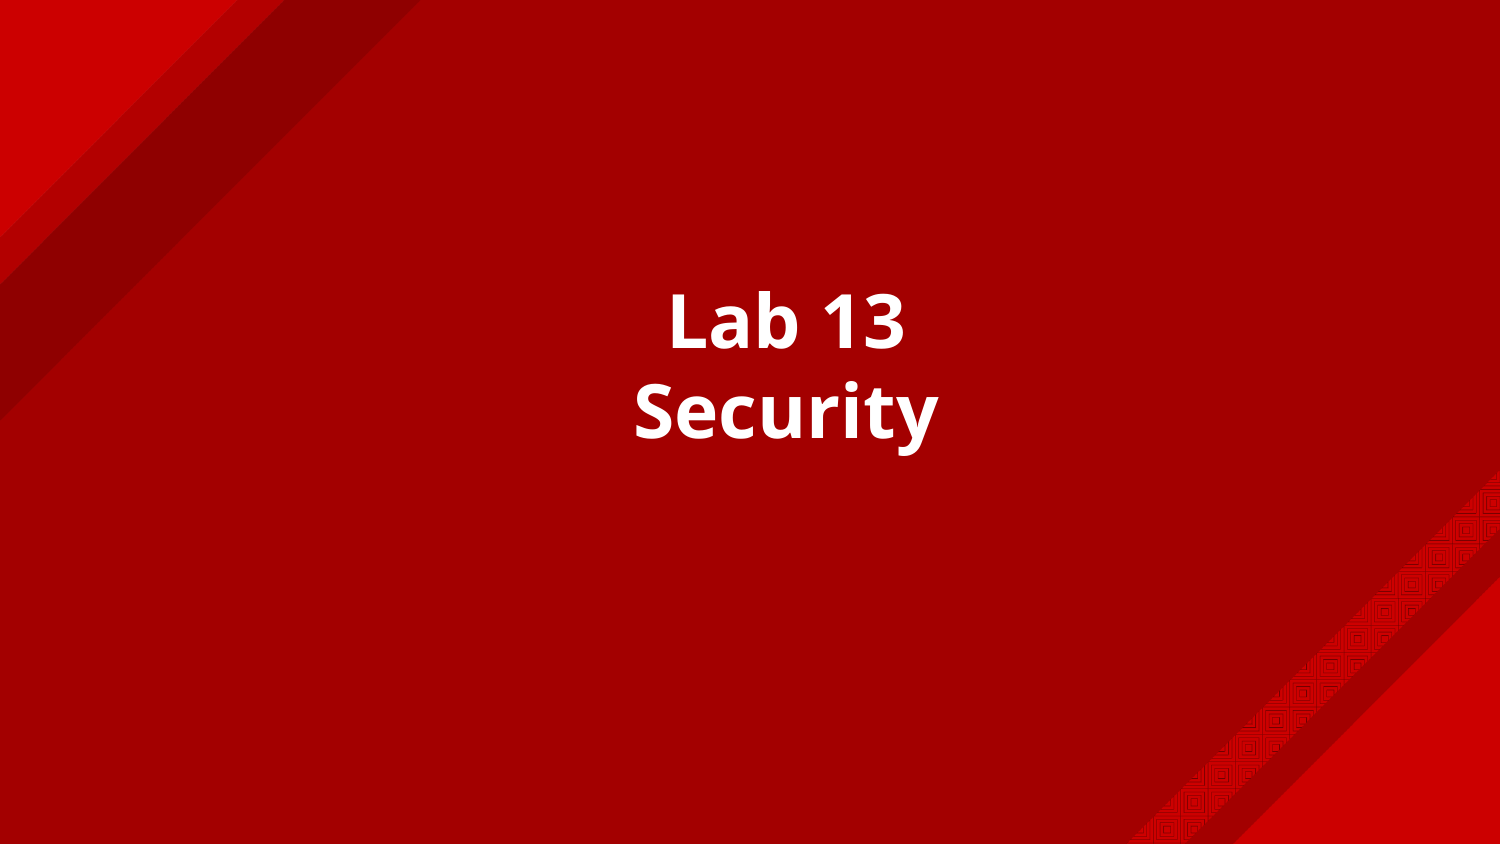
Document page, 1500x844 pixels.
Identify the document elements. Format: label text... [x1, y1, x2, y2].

title Lab 13 Security [298, 356, 1274, 469]
picture [0, 0, 1500, 844]
